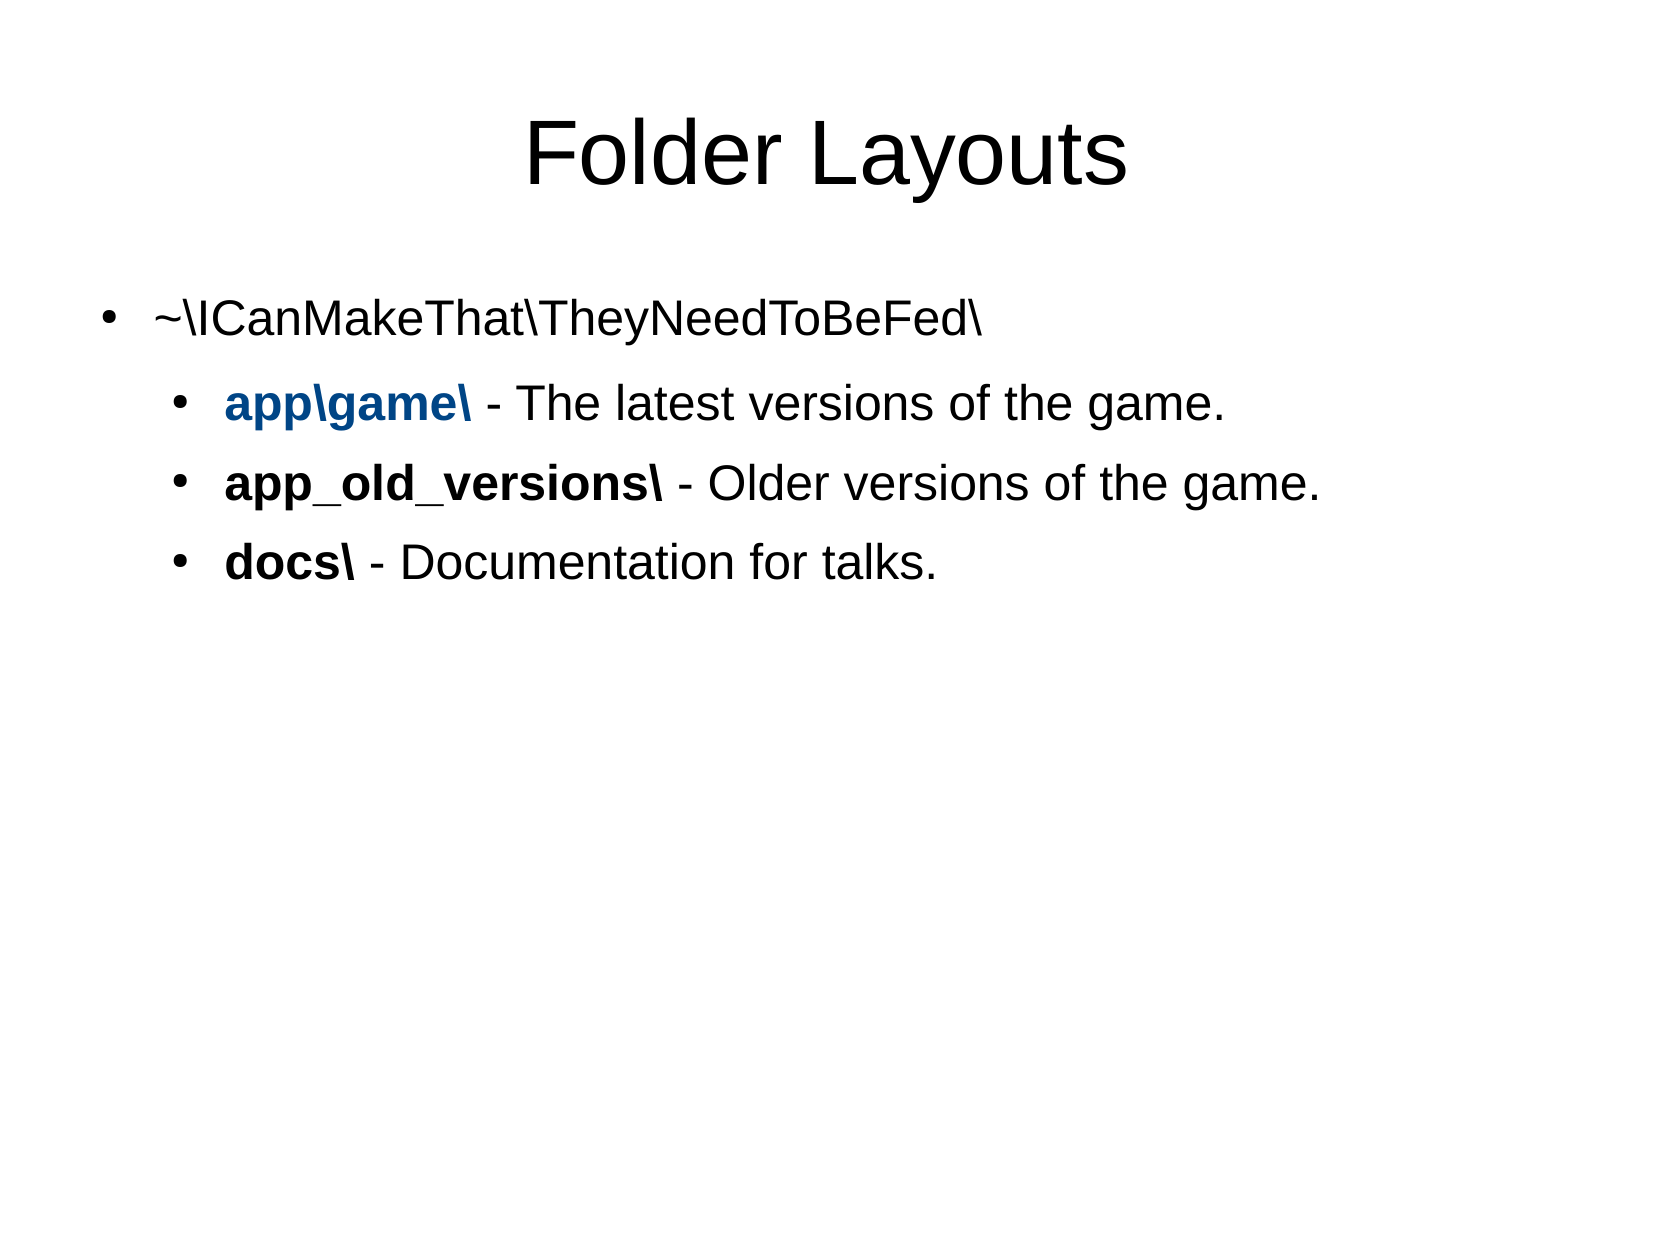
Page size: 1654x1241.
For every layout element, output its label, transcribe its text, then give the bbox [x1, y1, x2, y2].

title Folder Layouts [82, 49, 1571, 257]
list ~\ICanMakeThat\TheyNeedToBeFed\ app\game\ - The latest versions of the game. app_old_versions\ - Older versions of the game. docs\ - Documentation for talks. [82, 290, 1571, 1109]
